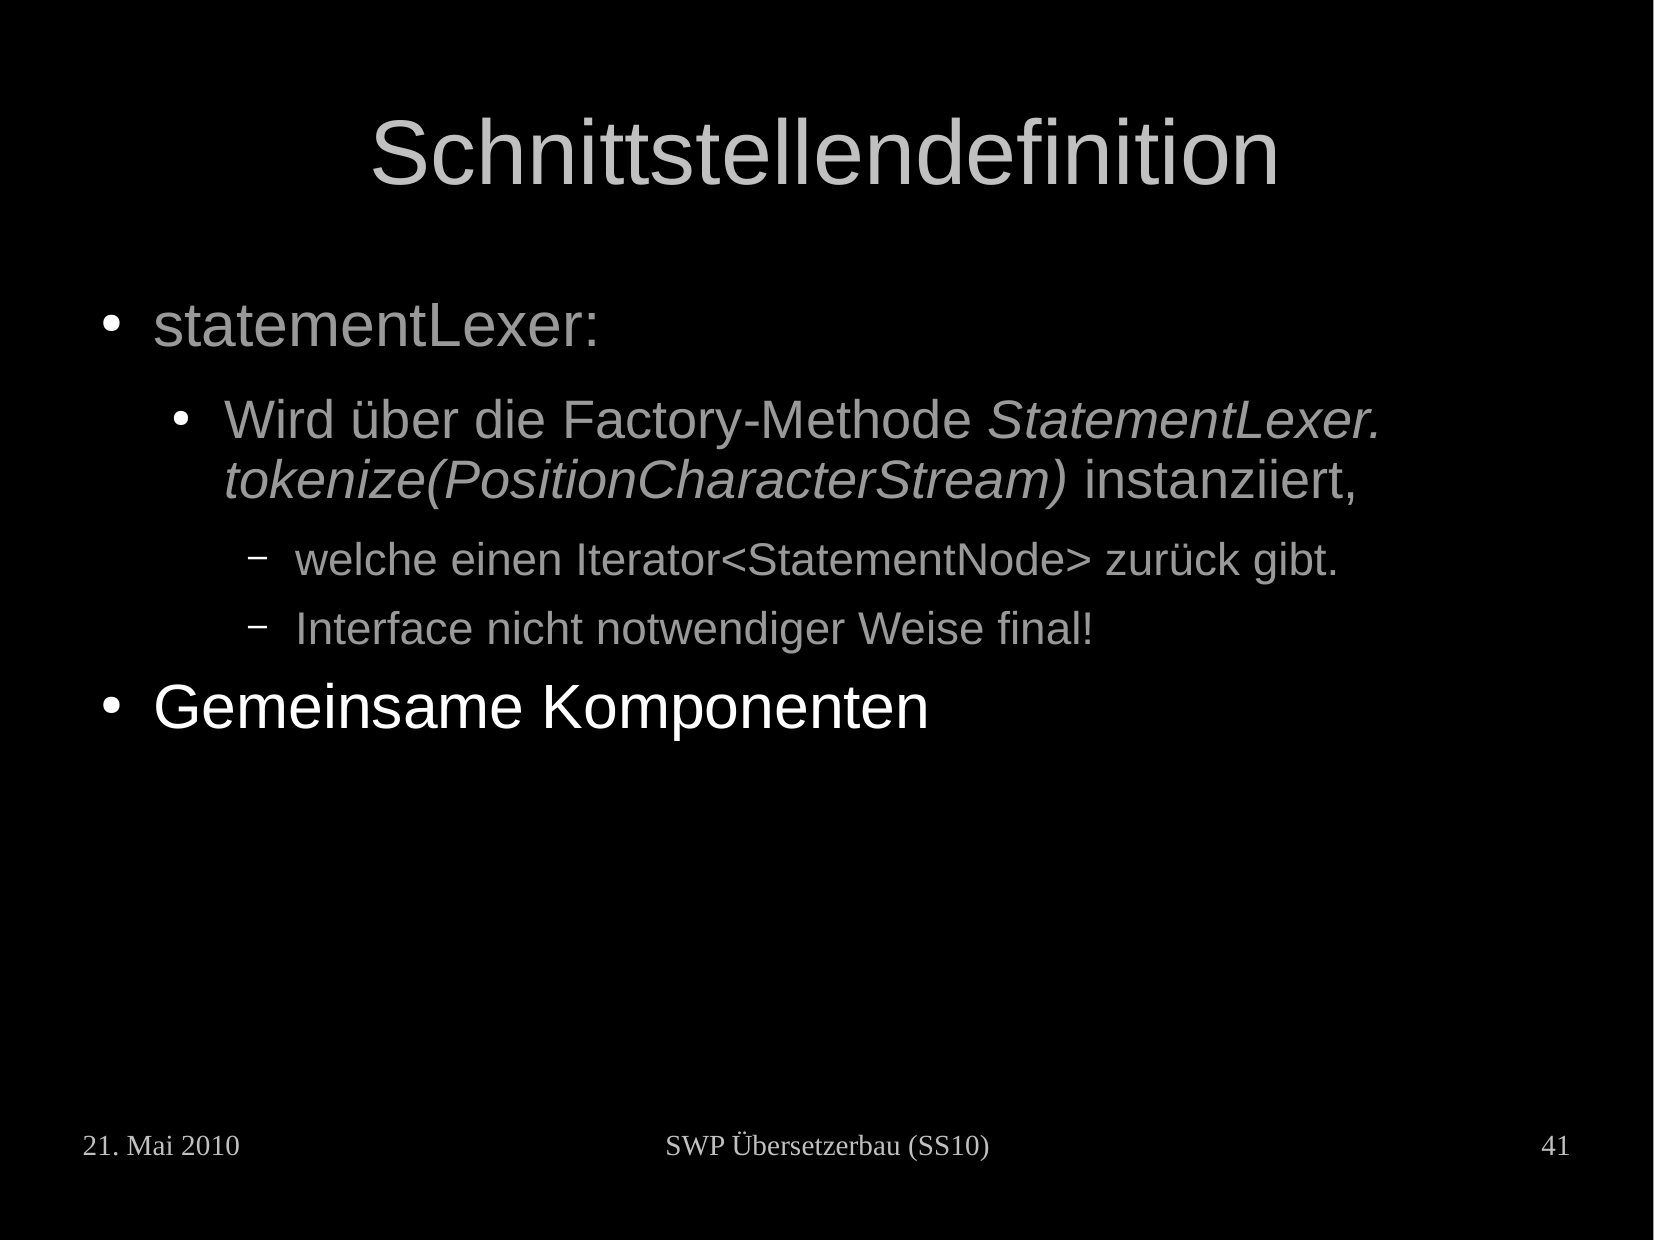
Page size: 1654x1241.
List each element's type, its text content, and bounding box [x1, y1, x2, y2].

title Schnittstellendefinition [82, 49, 1571, 257]
list statementLexer: Wird über die Factory-Methode StatementLexer. tokenize(PositionCharacterStream) instanziiert, welche einen Iterator<StatementNode> zurück gibt. Interface nicht notwendiger Weise final! Gemeinsame Komponenten [82, 290, 1571, 1109]
